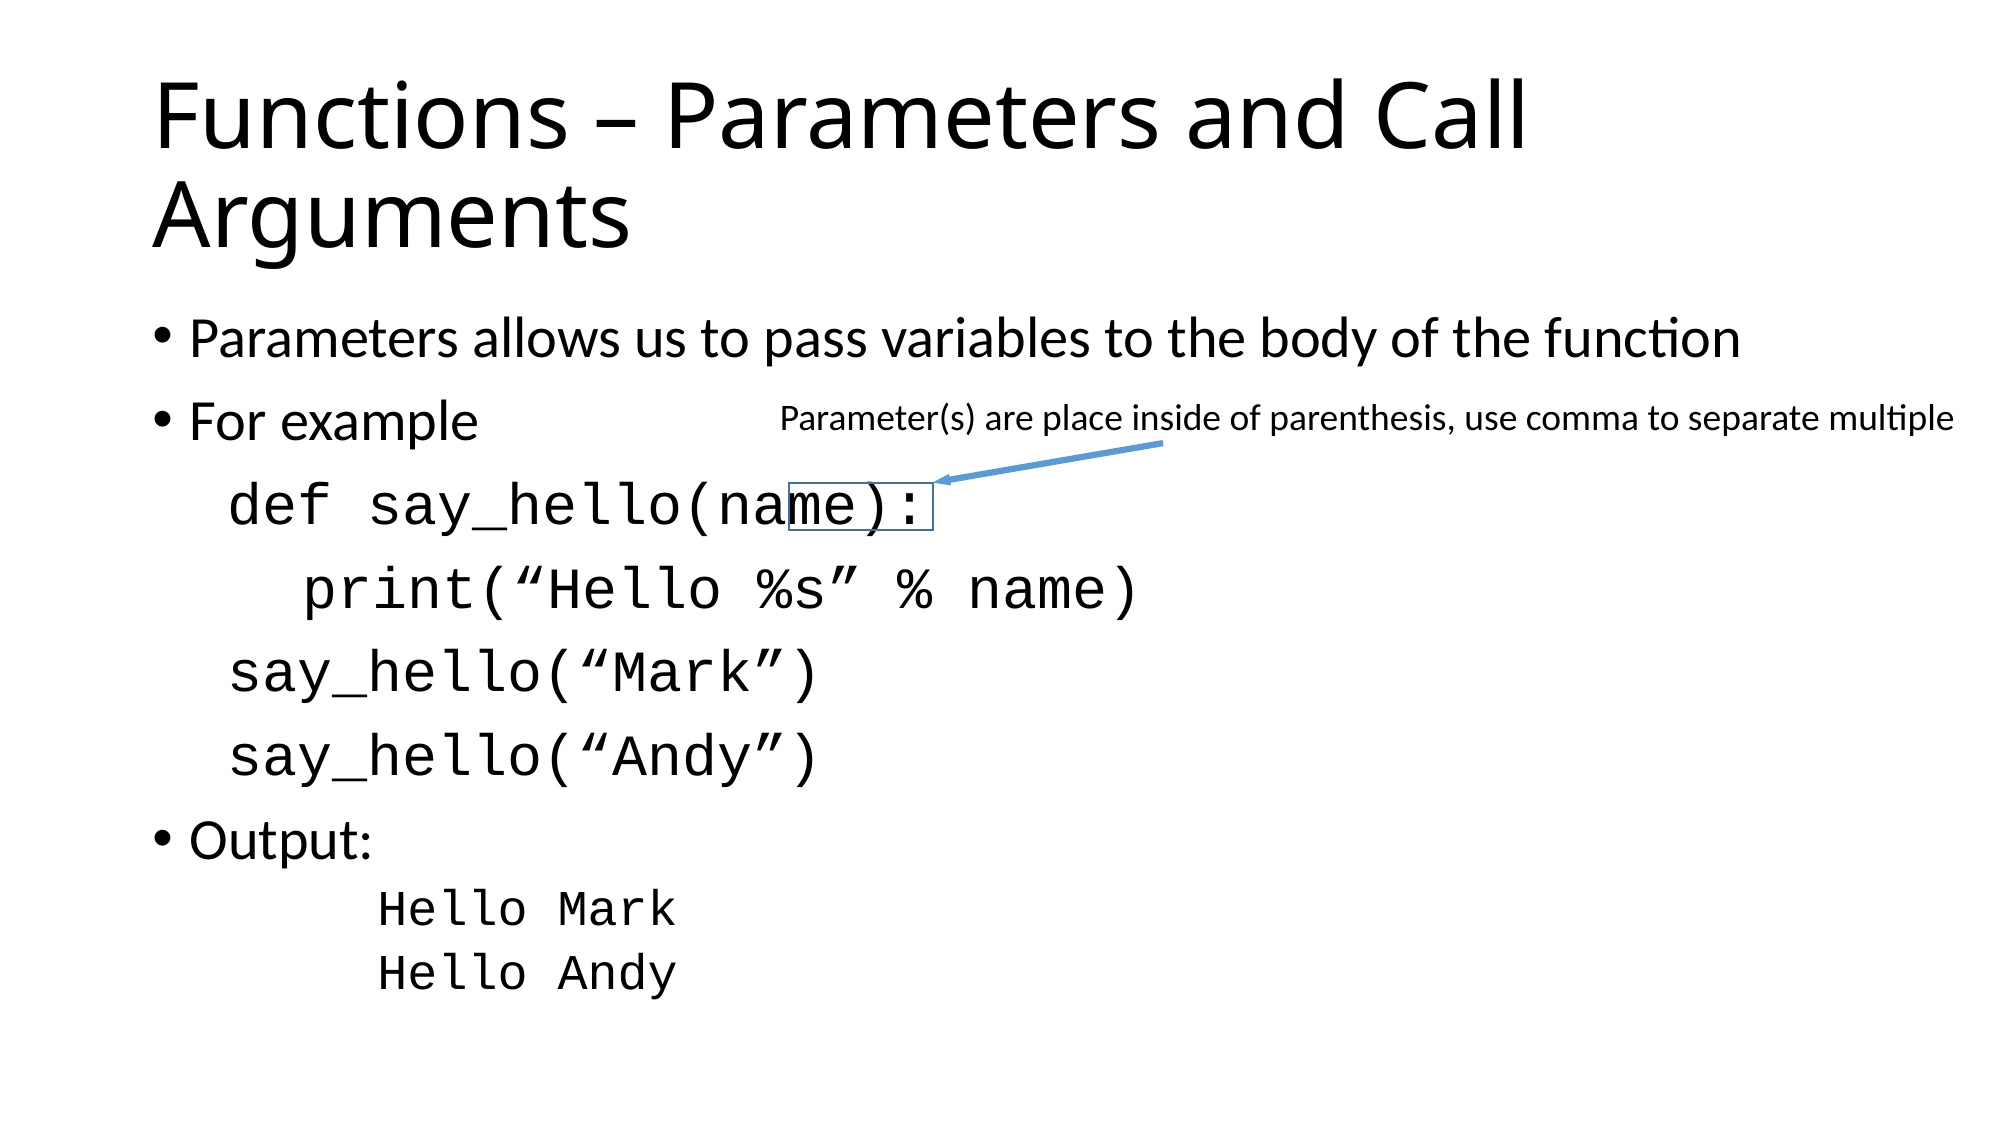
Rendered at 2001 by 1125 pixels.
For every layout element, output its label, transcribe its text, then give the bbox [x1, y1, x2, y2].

list Parameters allows us to pass variables to the body of the function For example def say_hello(name): print(“Hello %s” % name) say_hello(“Mark”) say_hello(“Andy”) Output: Hello Mark Hello Andy [790, 484, 932, 529]
list Parameters allows us to pass variables to the body of the function For example def say_hello(name): print(“Hello %s” % name) say_hello(“Mark”) say_hello(“Andy”) Output: Hello Mark Hello Andy [137, 299, 1863, 1014]
title Functions – Parameters and Call Arguments [137, 59, 1863, 278]
text_box Parameter(s) are place inside of parenthesis, use comma to separate multiple [764, 385, 1984, 447]
